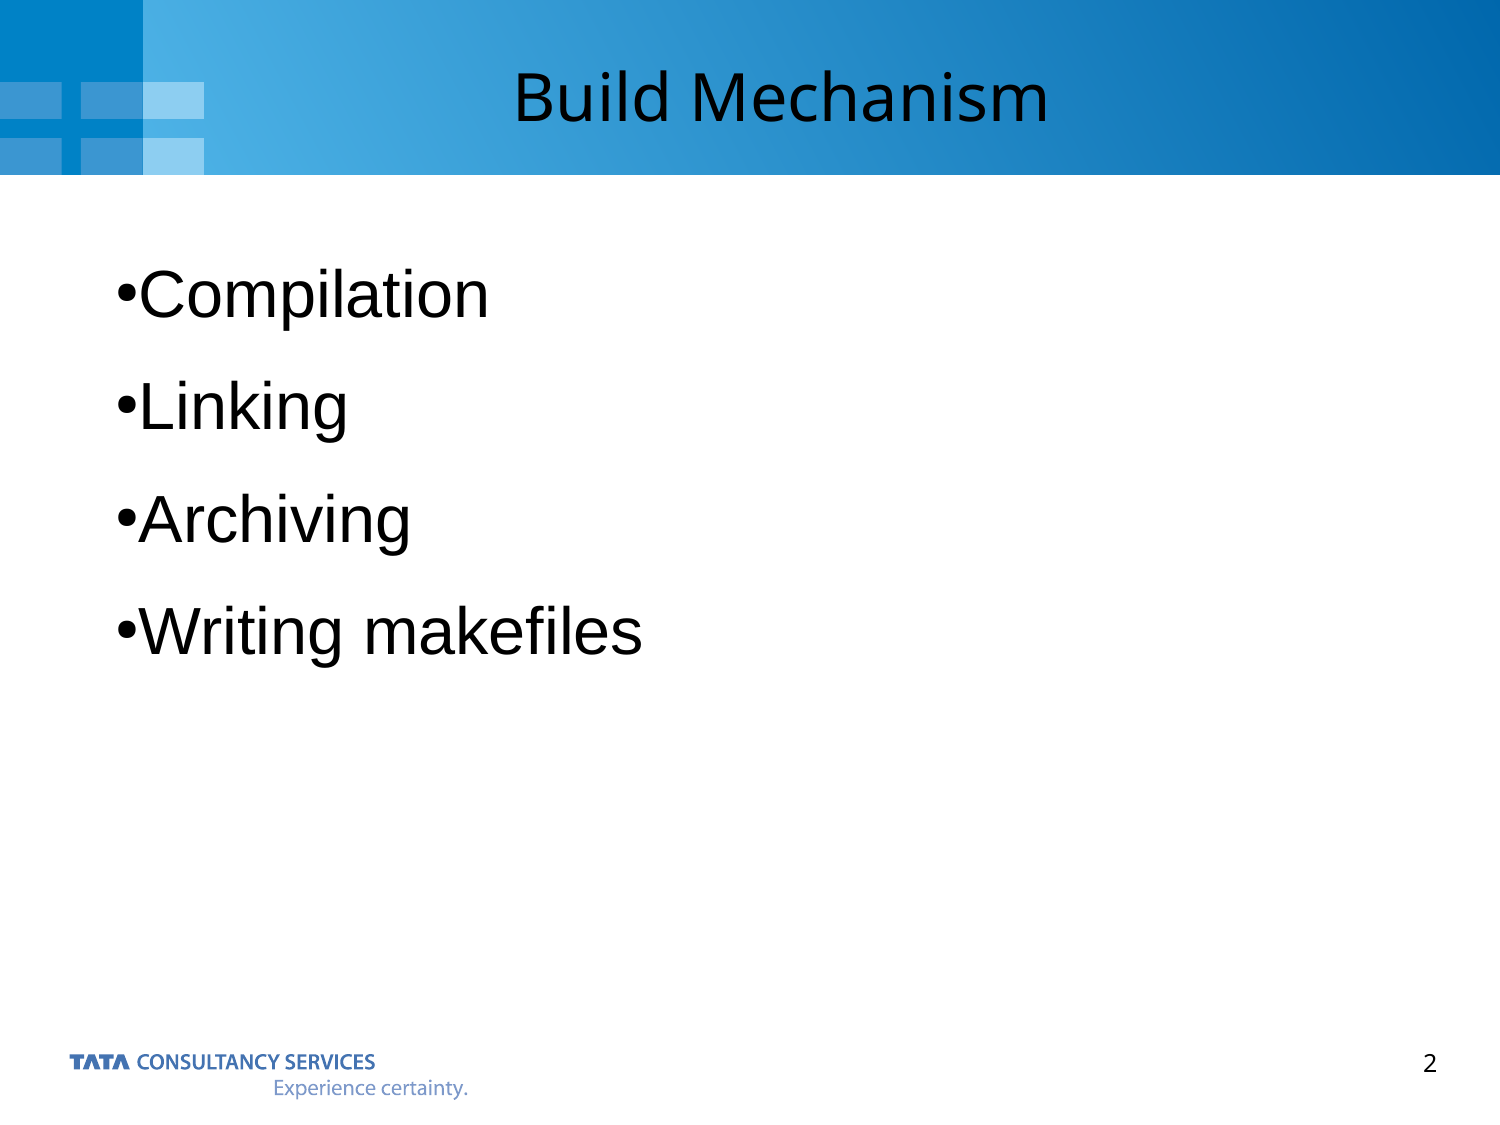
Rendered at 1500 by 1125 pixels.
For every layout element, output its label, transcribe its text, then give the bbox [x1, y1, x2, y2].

text_box Compilation Linking Archiving Writing makefiles [82, 212, 1394, 1004]
text_box Build Mechanism [200, 1, 1347, 189]
